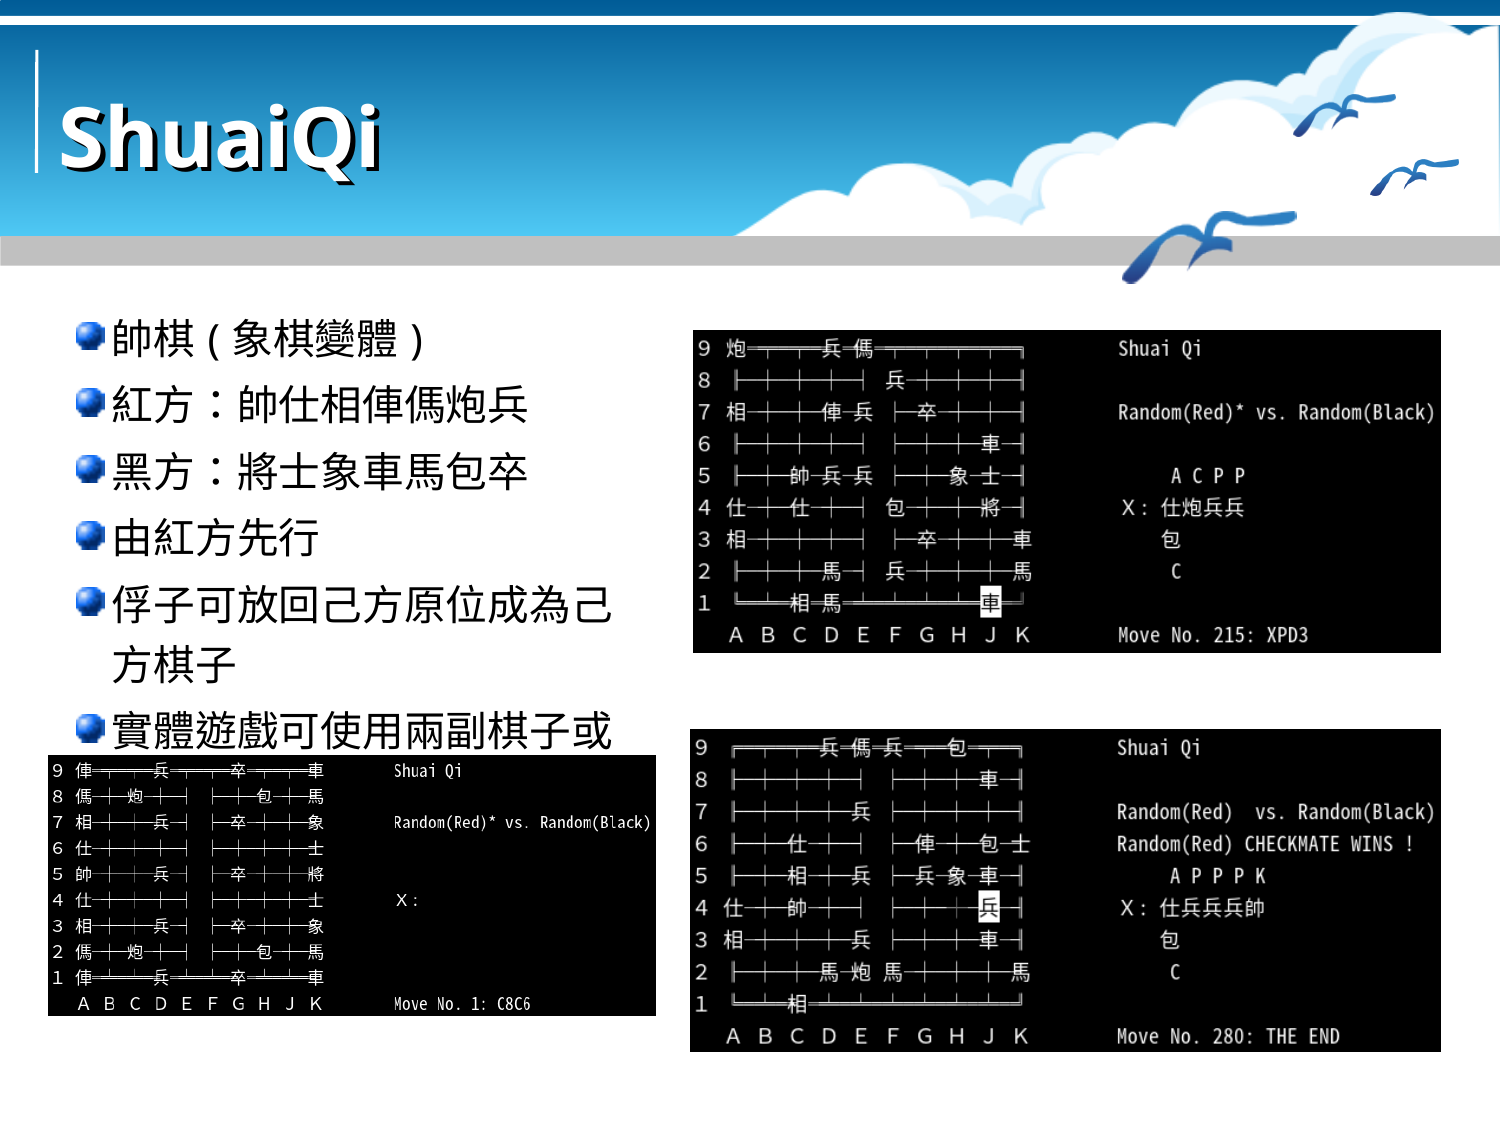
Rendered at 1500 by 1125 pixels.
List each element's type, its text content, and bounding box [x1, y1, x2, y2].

title ShuaiQi [59, 86, 1465, 186]
picture [76, 714, 105, 743]
picture [693, 330, 1441, 654]
picture [48, 755, 656, 1016]
picture [690, 729, 1441, 1052]
text_box 帥棋(象棋變體) 紅方：帥仕相俥傌炮兵 黑方：將士象車馬包卒 由紅方先行 俘子可放回己方原位成為己方棋子 實體遊戲可使用兩副棋子或將異色同階棋子背面相黏 [61, 298, 638, 677]
picture [730, 12, 1500, 284]
